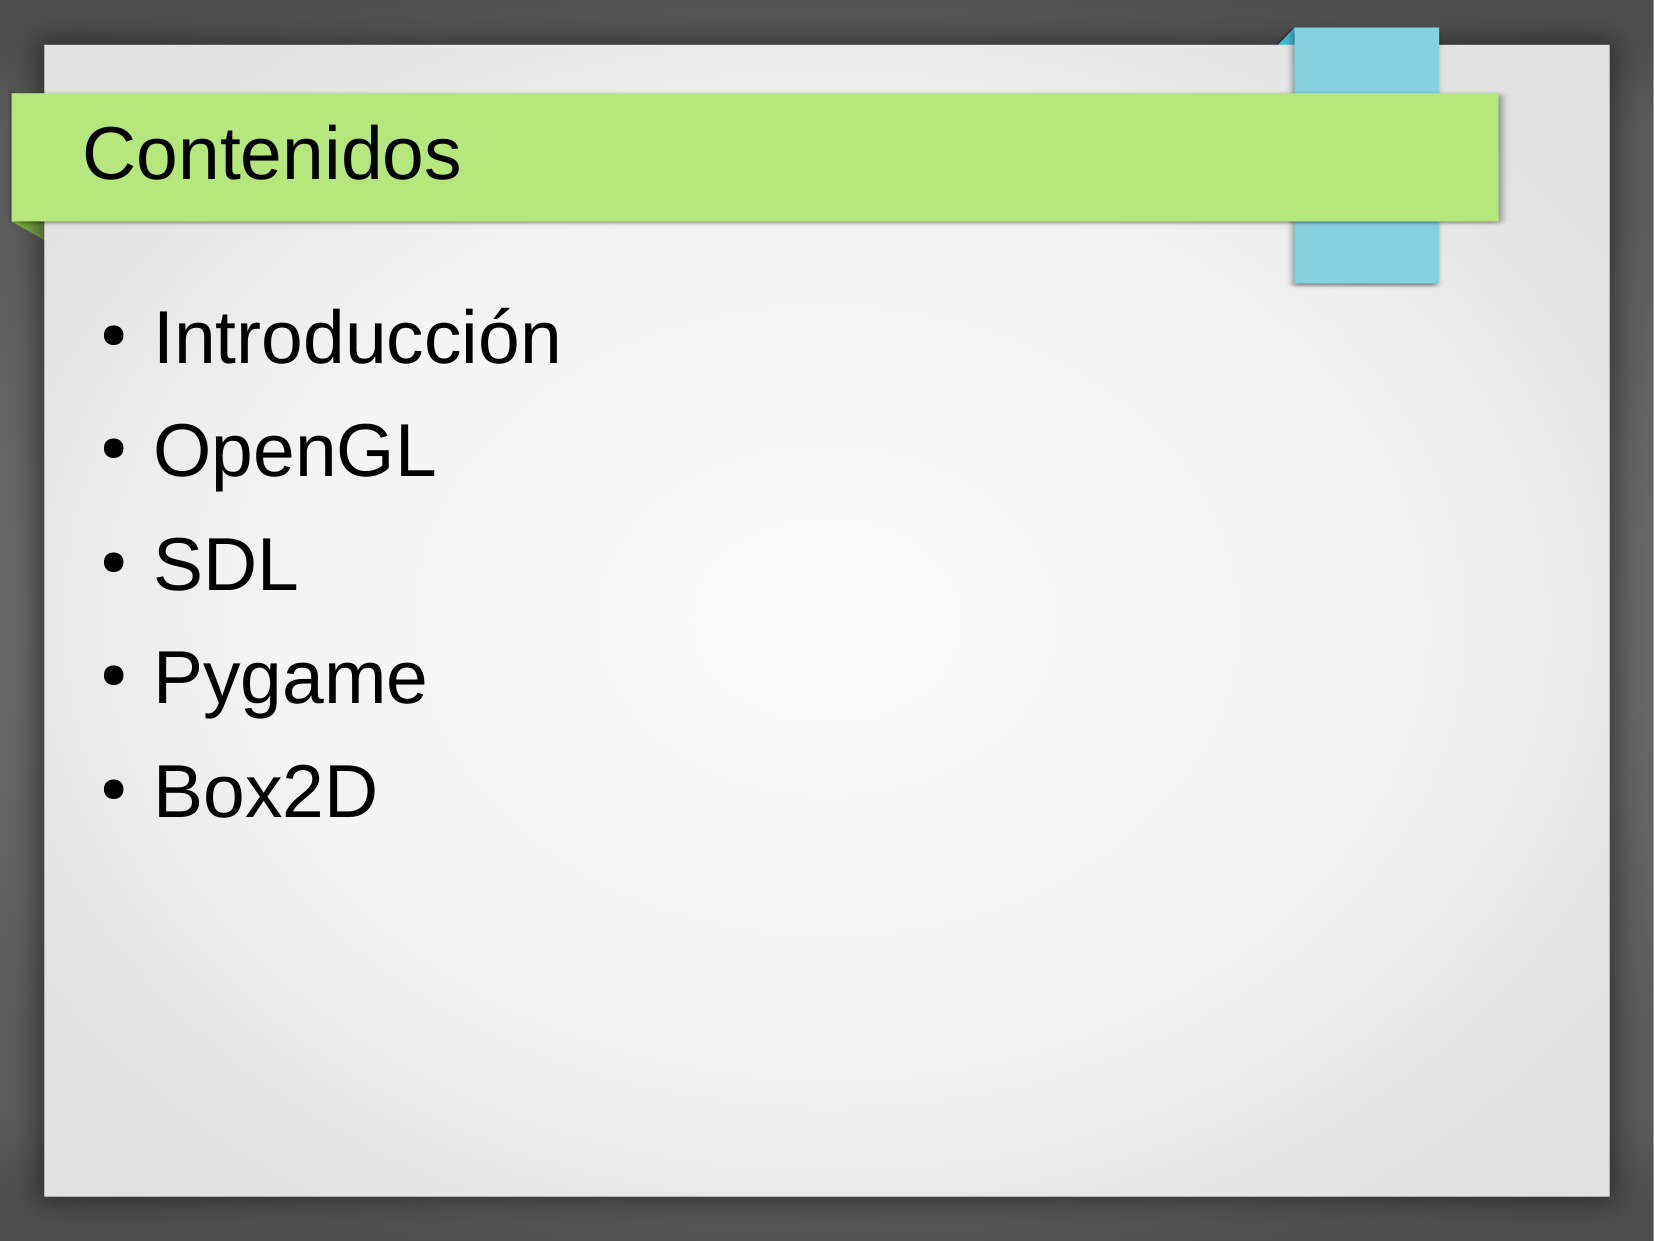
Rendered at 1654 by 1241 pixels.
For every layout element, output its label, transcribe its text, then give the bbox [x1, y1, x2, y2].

list Introducción OpenGL SDL Pygame Box2D [82, 295, 1571, 1015]
picture [0, 0, 1654, 1241]
title Contenidos [82, 94, 1264, 213]
